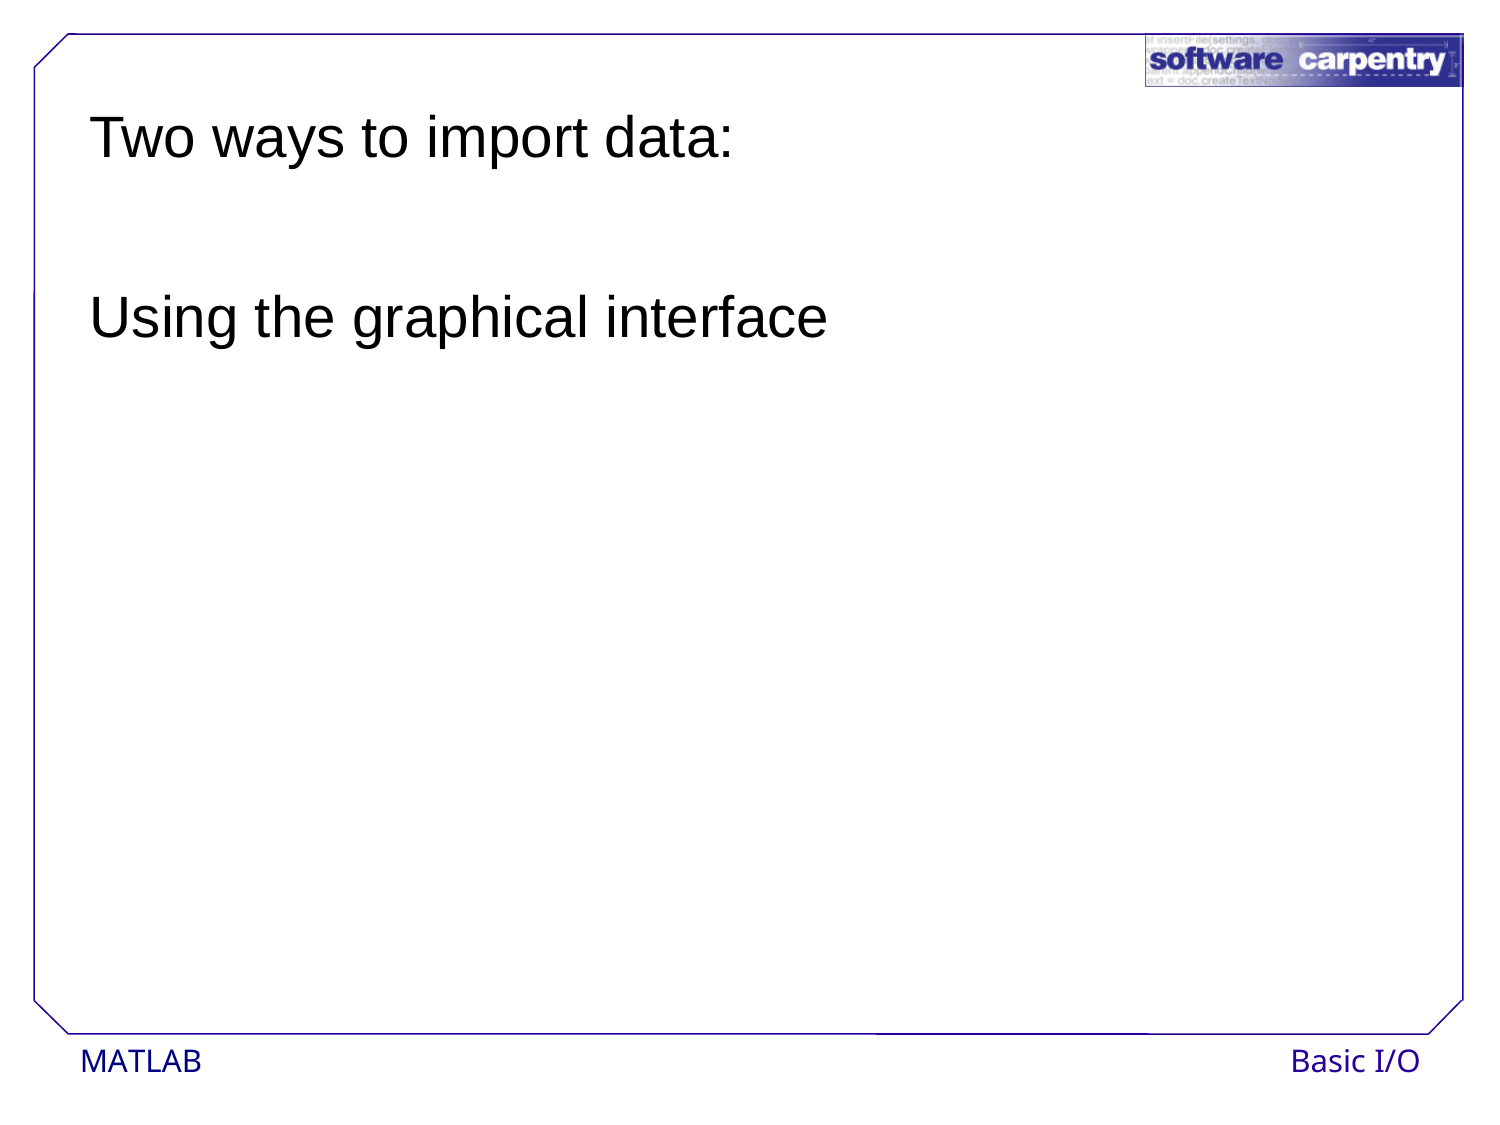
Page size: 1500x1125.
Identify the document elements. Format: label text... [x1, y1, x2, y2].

list Two ways to import data: Using the graphical interface [75, 99, 1363, 1013]
picture [1145, 33, 1464, 87]
